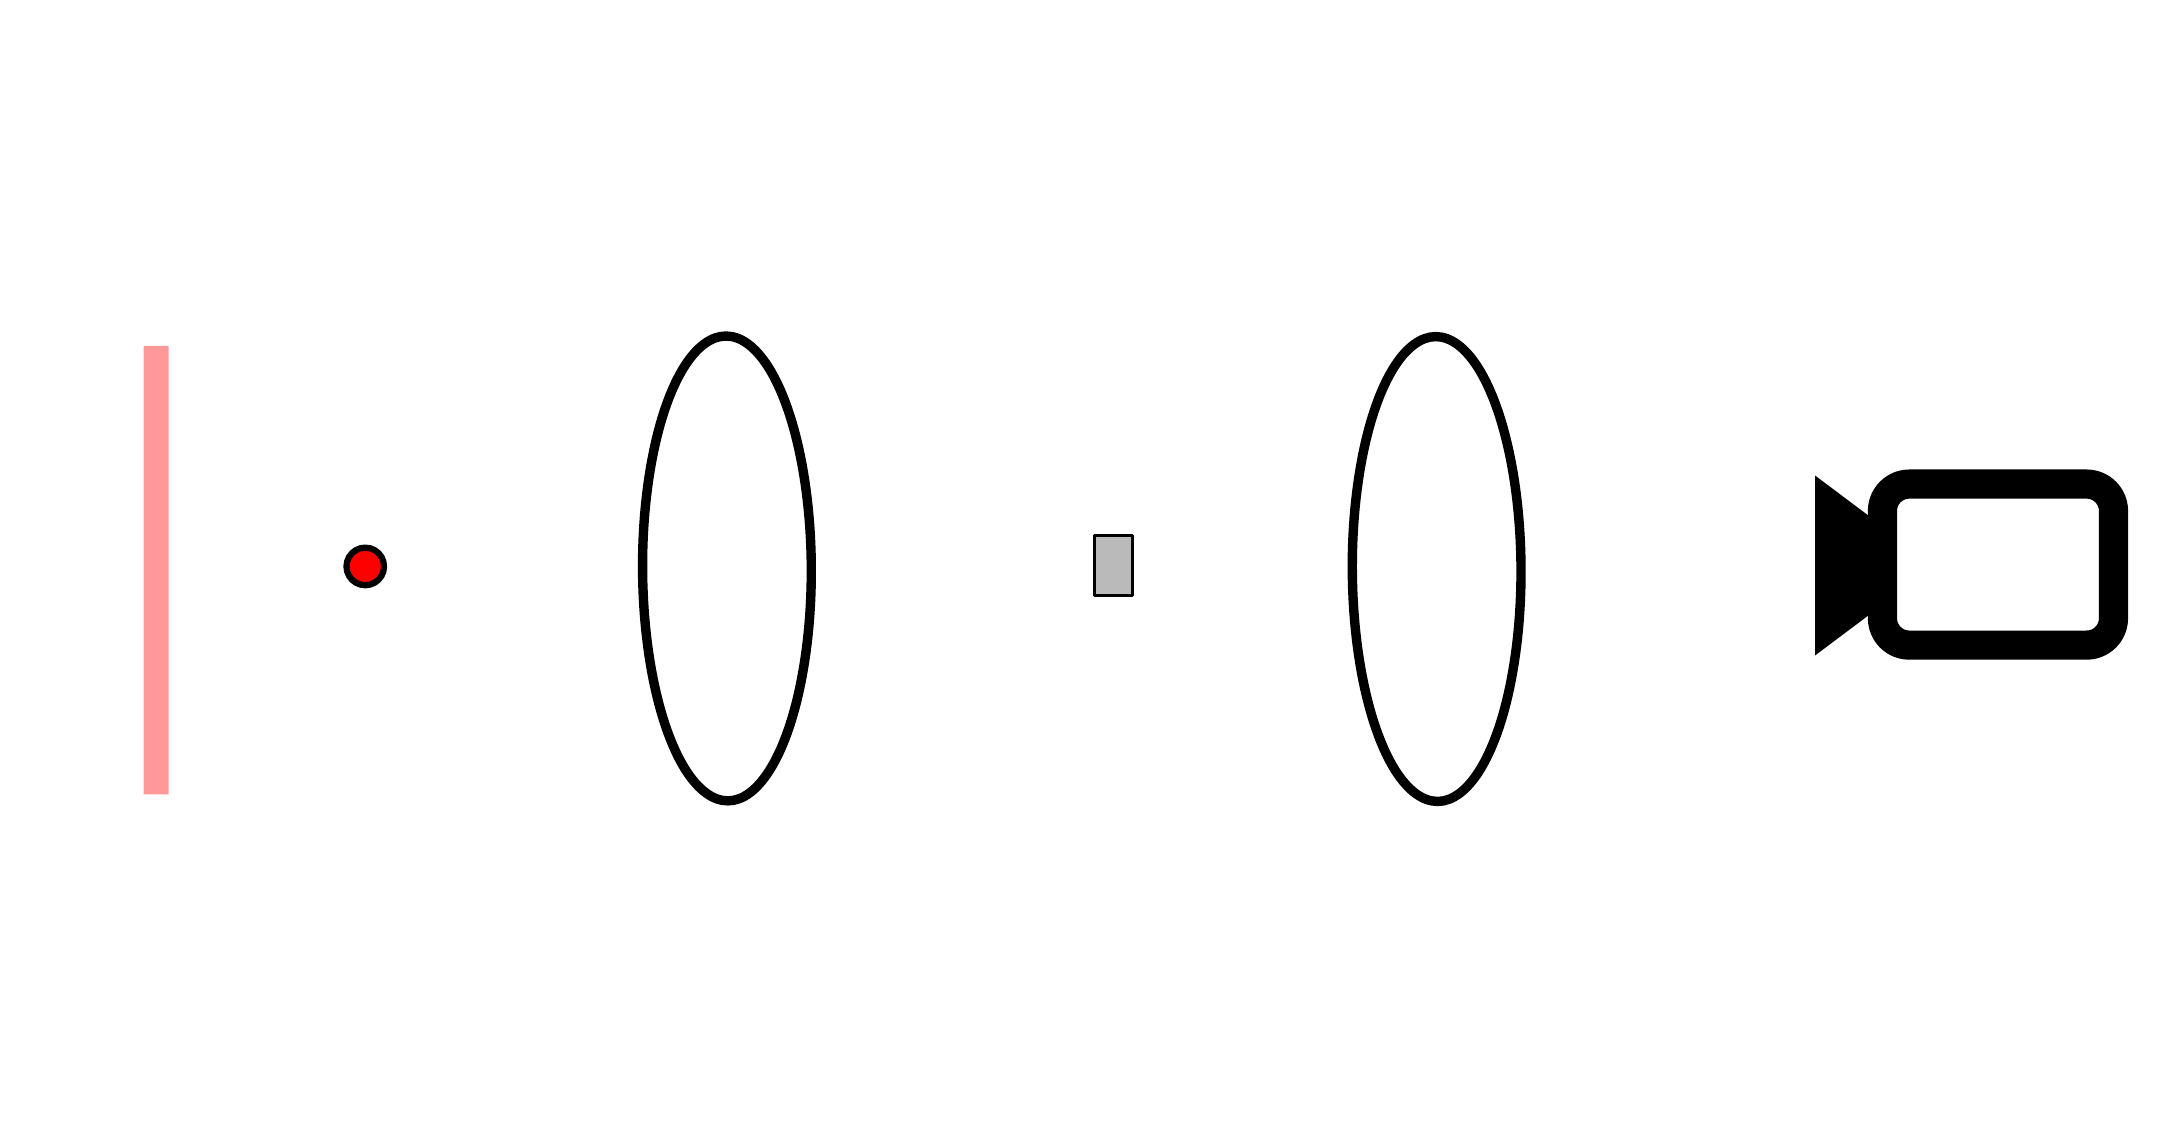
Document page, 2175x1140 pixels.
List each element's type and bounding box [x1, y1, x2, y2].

text_box [346, 547, 385, 586]
text_box [1815, 475, 1876, 656]
text_box [1882, 484, 2114, 646]
text_box [1352, 336, 1522, 802]
text_box [642, 336, 812, 801]
text_box [1094, 535, 1133, 596]
